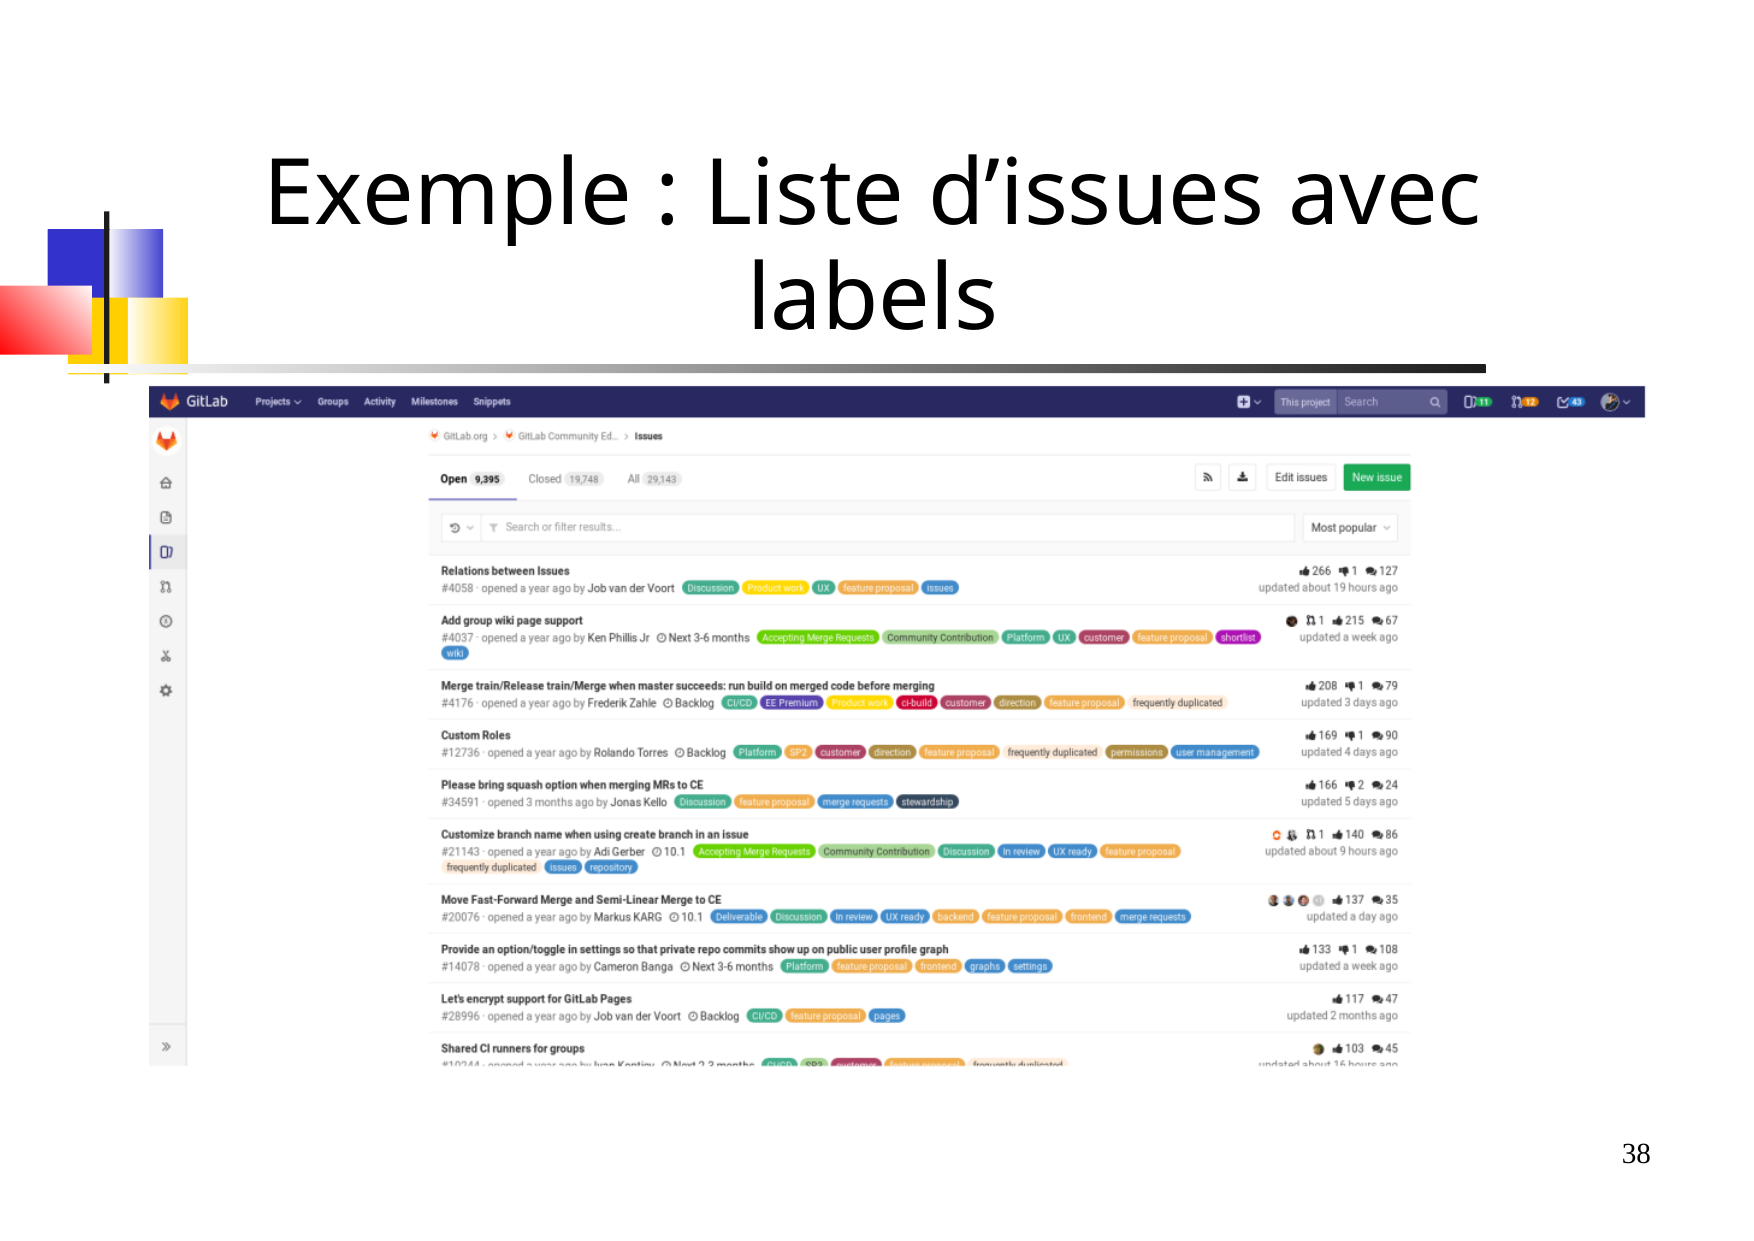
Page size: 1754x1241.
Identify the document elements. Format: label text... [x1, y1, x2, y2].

picture [149, 379, 1657, 1076]
title Exemple : Liste d’issues avec labels [179, 139, 1567, 351]
